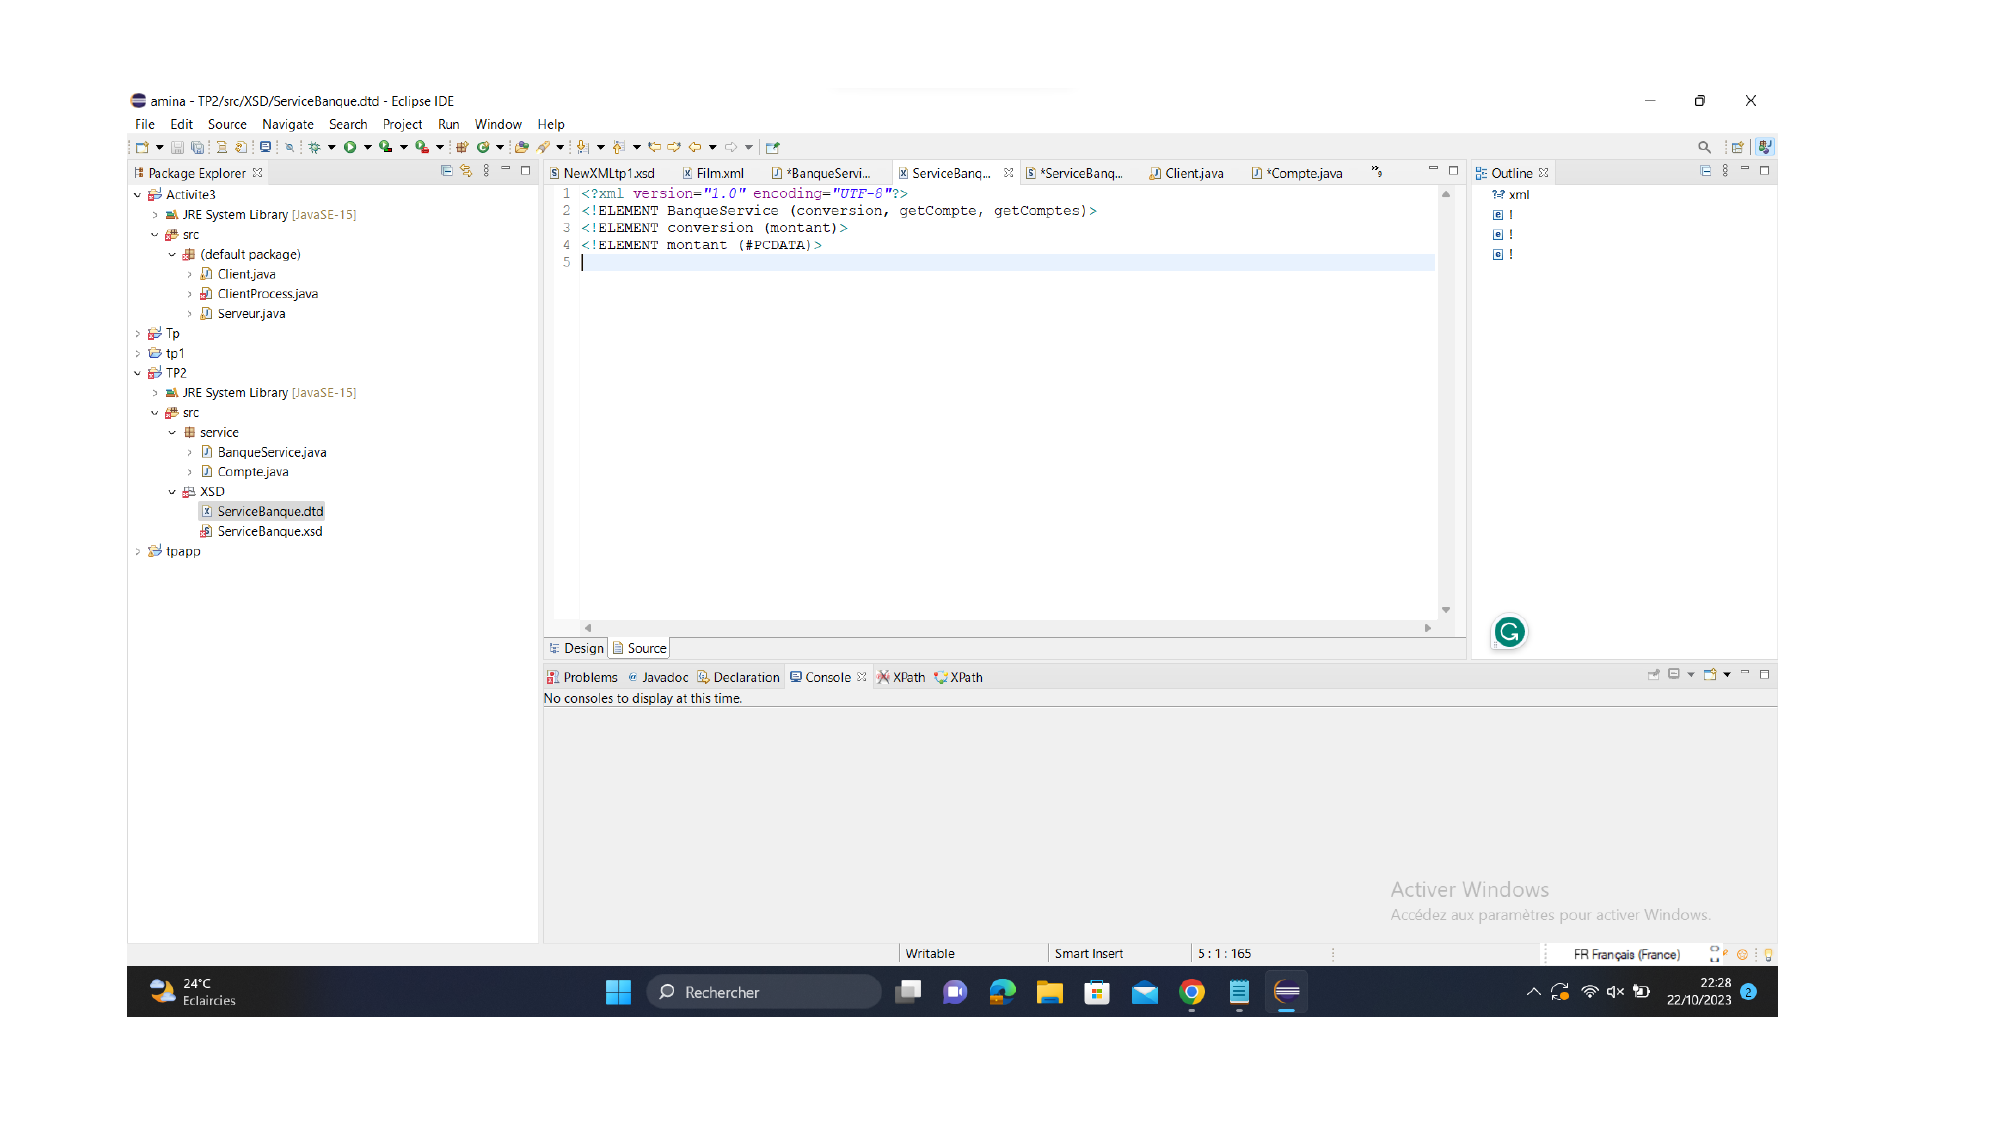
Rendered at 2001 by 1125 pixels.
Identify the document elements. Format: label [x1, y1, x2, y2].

picture [127, 88, 1778, 1017]
